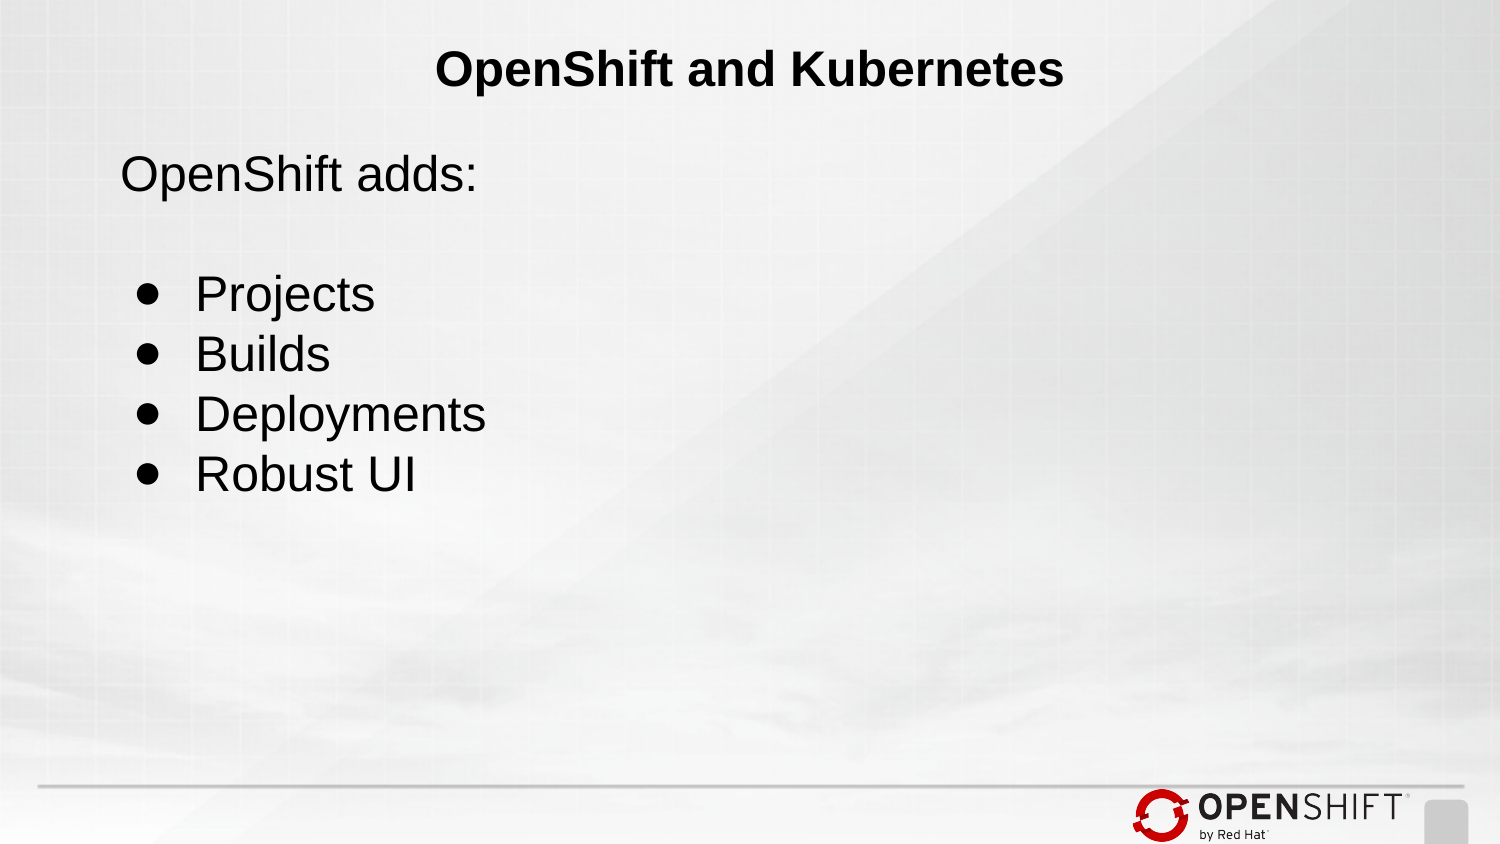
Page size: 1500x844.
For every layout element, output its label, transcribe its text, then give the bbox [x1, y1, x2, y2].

picture [0, 0, 1500, 844]
title OpenShift and Kubernetes [248, 7, 1252, 127]
text_box OpenShift adds: Projects Builds Deployments Robust UI [105, 126, 1169, 645]
